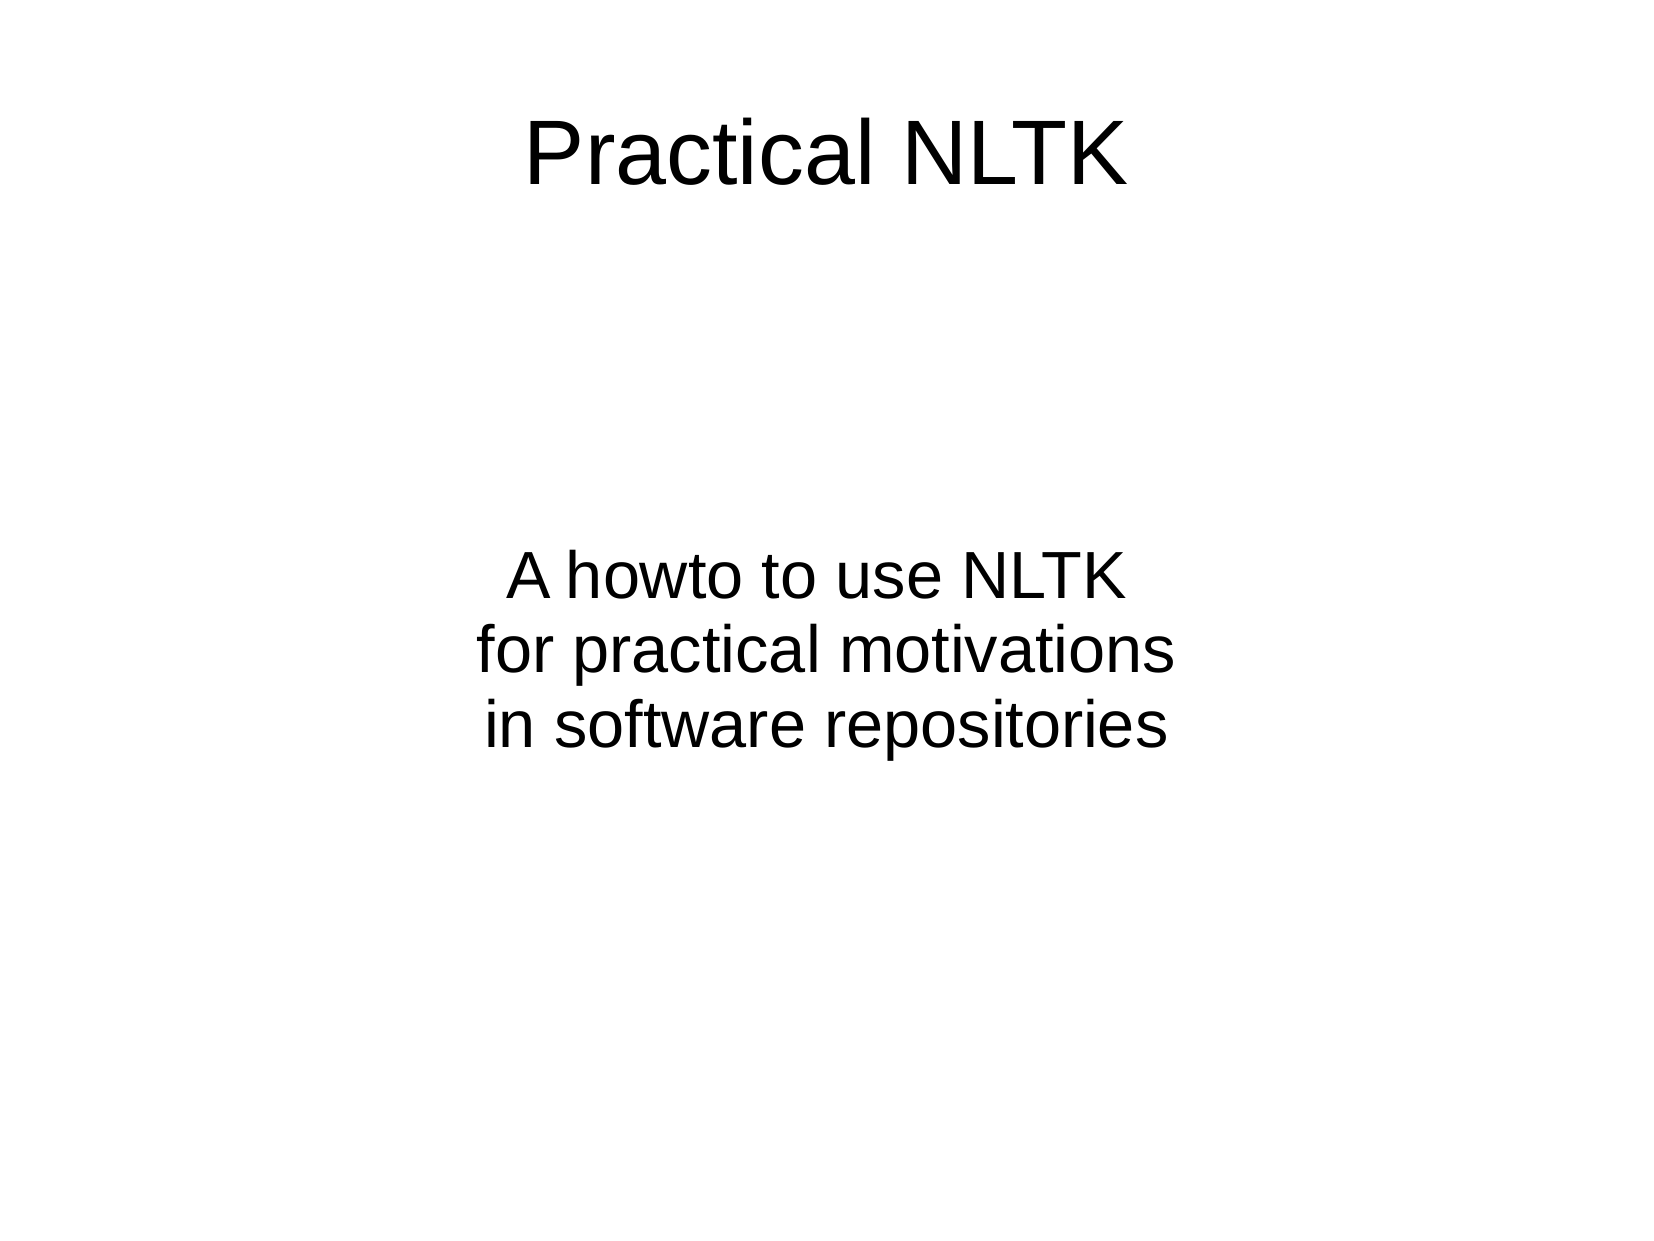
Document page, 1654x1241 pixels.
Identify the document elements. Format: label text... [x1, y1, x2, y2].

title Practical NLTK [82, 49, 1571, 257]
subtitle A howto to use NLTK for practical motivations in software repositories [82, 290, 1571, 1010]
